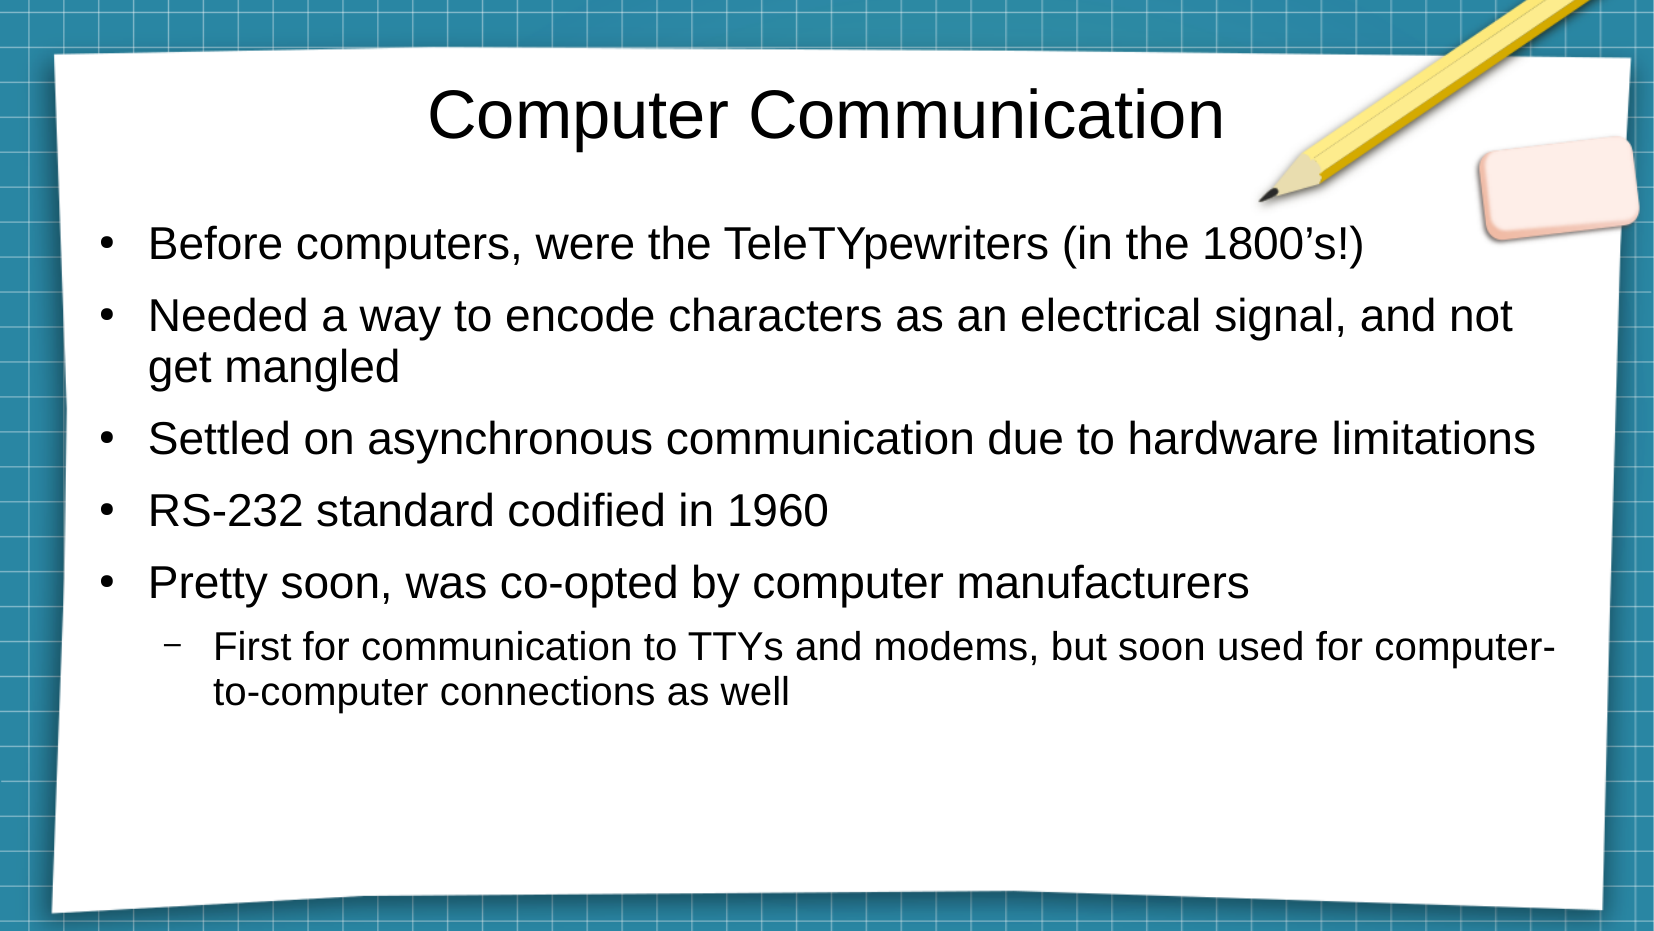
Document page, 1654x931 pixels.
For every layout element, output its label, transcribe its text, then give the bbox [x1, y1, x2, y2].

title Computer Communication [82, 37, 1571, 193]
picture [0, 0, 1654, 931]
list Before computers, were the TeleTYpewriters (in the 1800’s!) Needed a way to encode characters as an electrical signal, and not get mangled Settled on asynchronous communication due to hardware limitations RS-232 standard codified in 1960 Pretty soon, was co-opted by computer manufacturers First for communication to TTYs and modems, but soon used for computer-to-computer connections as well [82, 217, 1571, 758]
